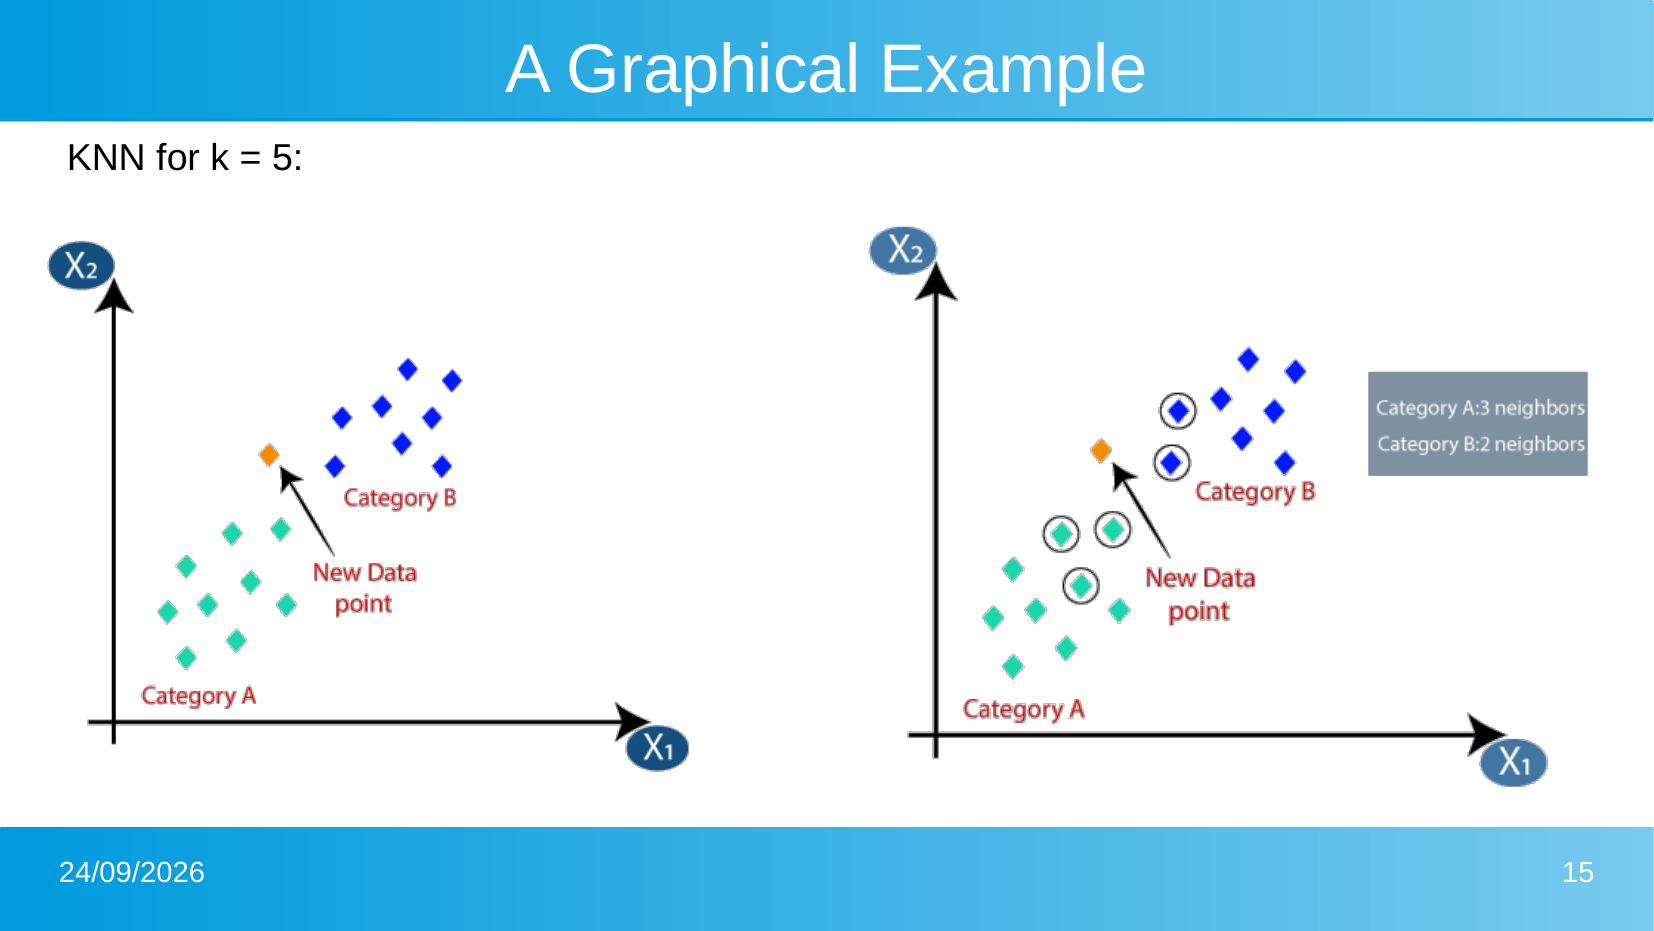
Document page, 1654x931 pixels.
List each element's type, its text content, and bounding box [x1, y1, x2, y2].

title A Graphical Example [59, 29, 1595, 108]
text_box KNN for k = 5: [52, 129, 525, 186]
picture [29, 229, 709, 773]
picture [856, 211, 1595, 803]
